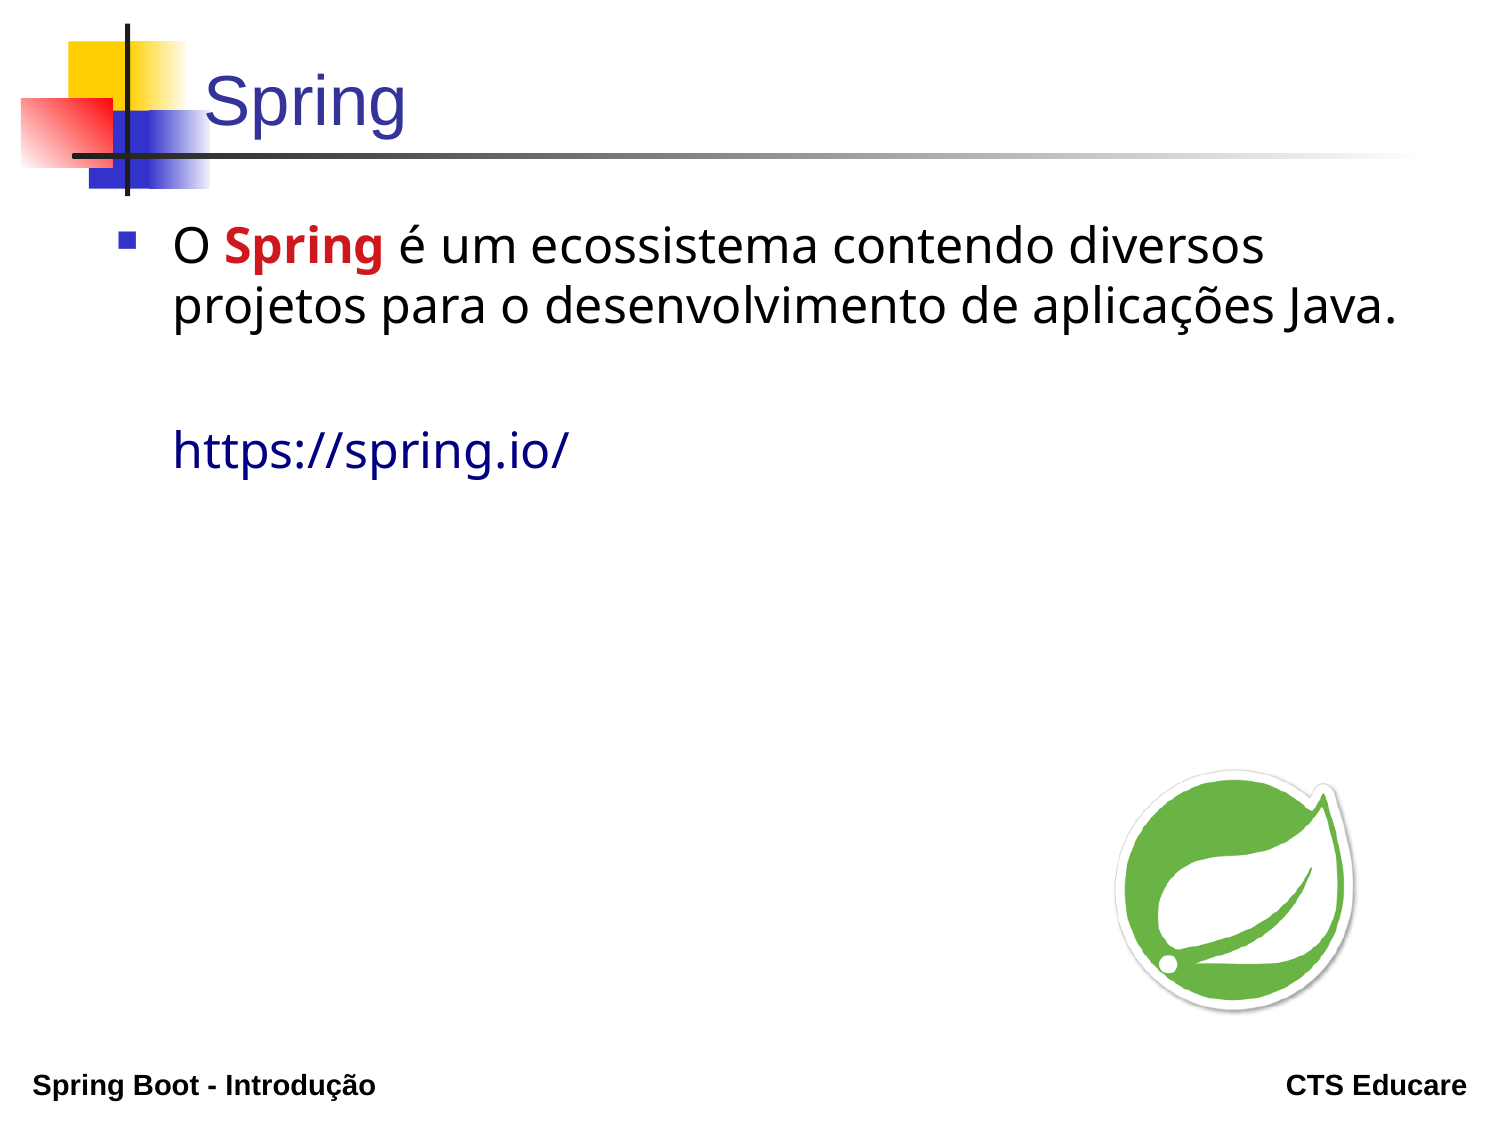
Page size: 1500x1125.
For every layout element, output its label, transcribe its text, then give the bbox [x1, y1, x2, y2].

picture [1102, 757, 1369, 1024]
title Spring [188, 46, 1468, 149]
list O Spring é um ecossistema contendo diversos projetos para o desenvolvimento de aplicações Java. https://spring.io/ [100, 206, 1447, 1024]
